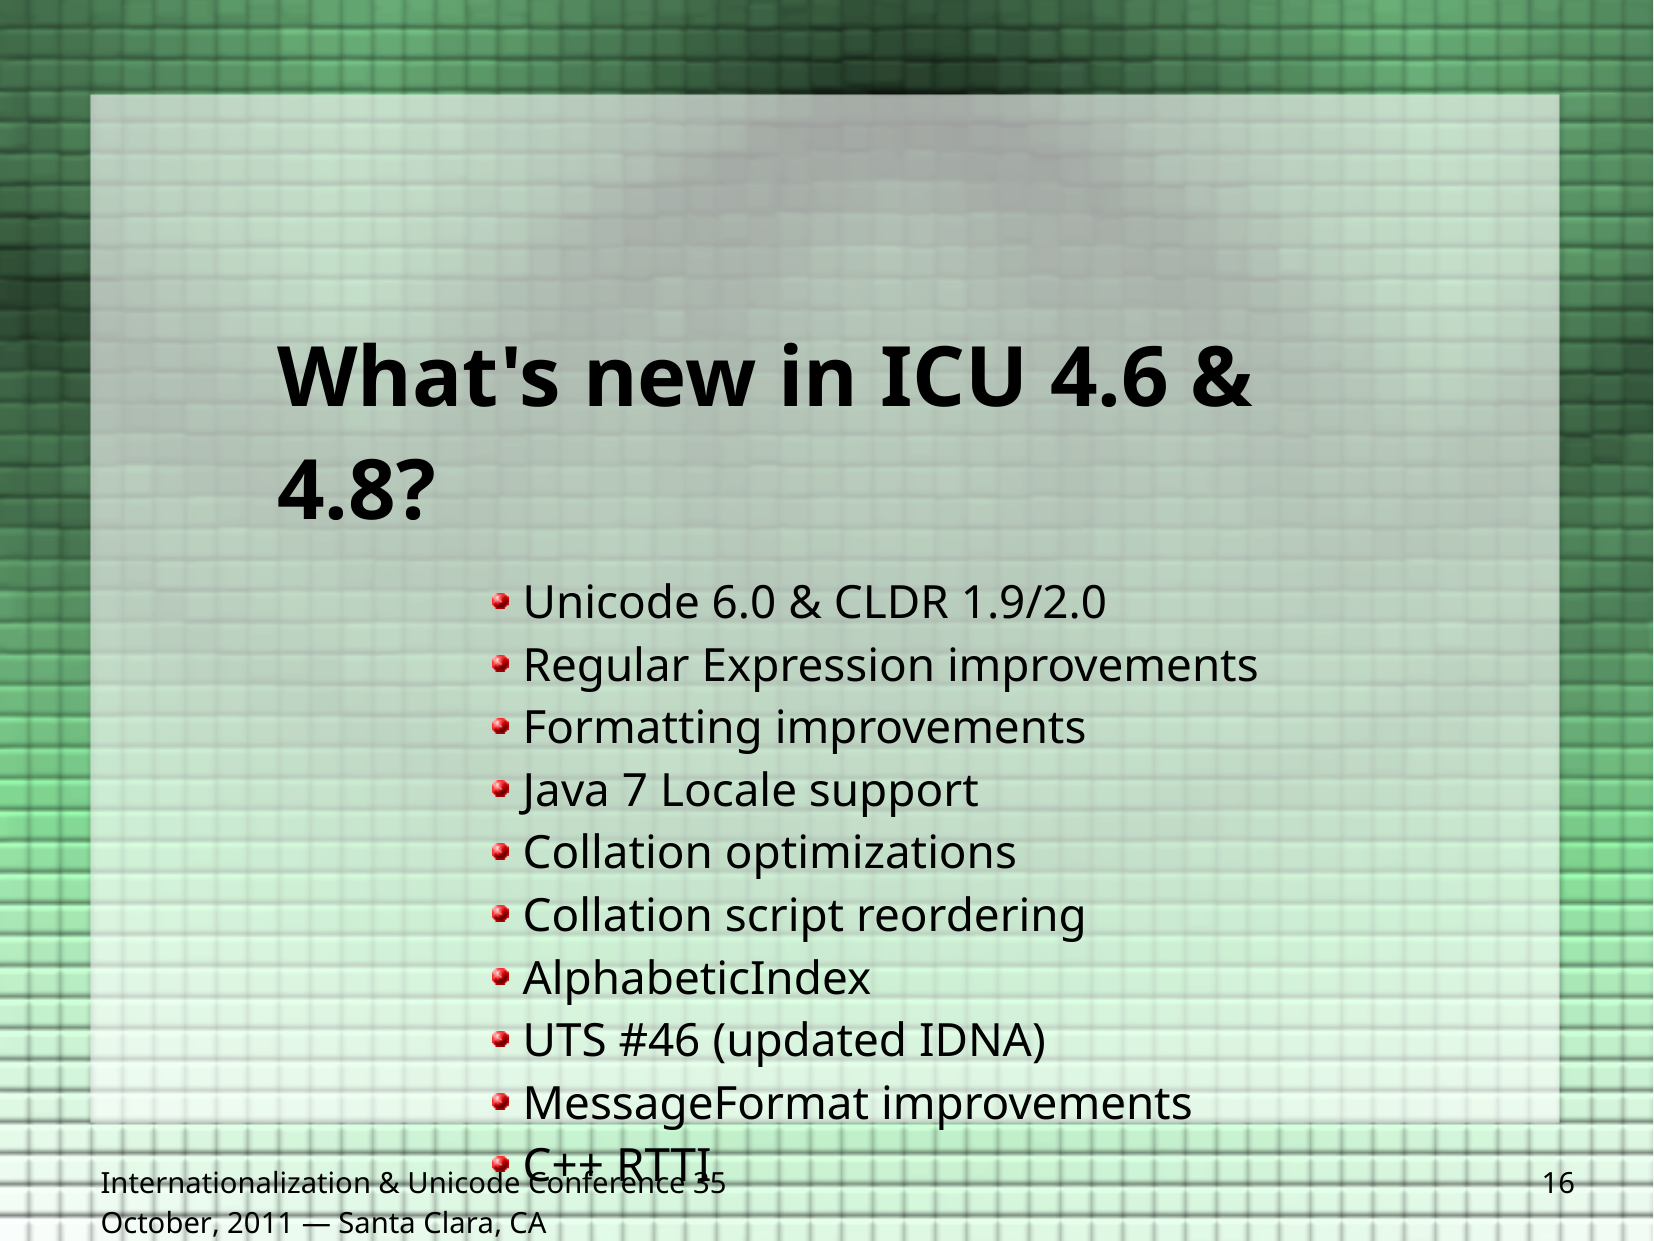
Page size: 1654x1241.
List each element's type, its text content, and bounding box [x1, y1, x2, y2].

text_box What's new in ICU 4.6 & 4.8? [262, 309, 1276, 519]
picture [0, 0, 1654, 1241]
text_box Unicode 6.0 & CLDR 1.9/2.0 Regular Expression improvements Formatting improvements Java 7 Locale support Collation optimizations Collation script reordering AlphabeticIndex UTS #46 (updated IDNA) MessageFormat improvements C++ RTTI [477, 562, 1322, 1111]
